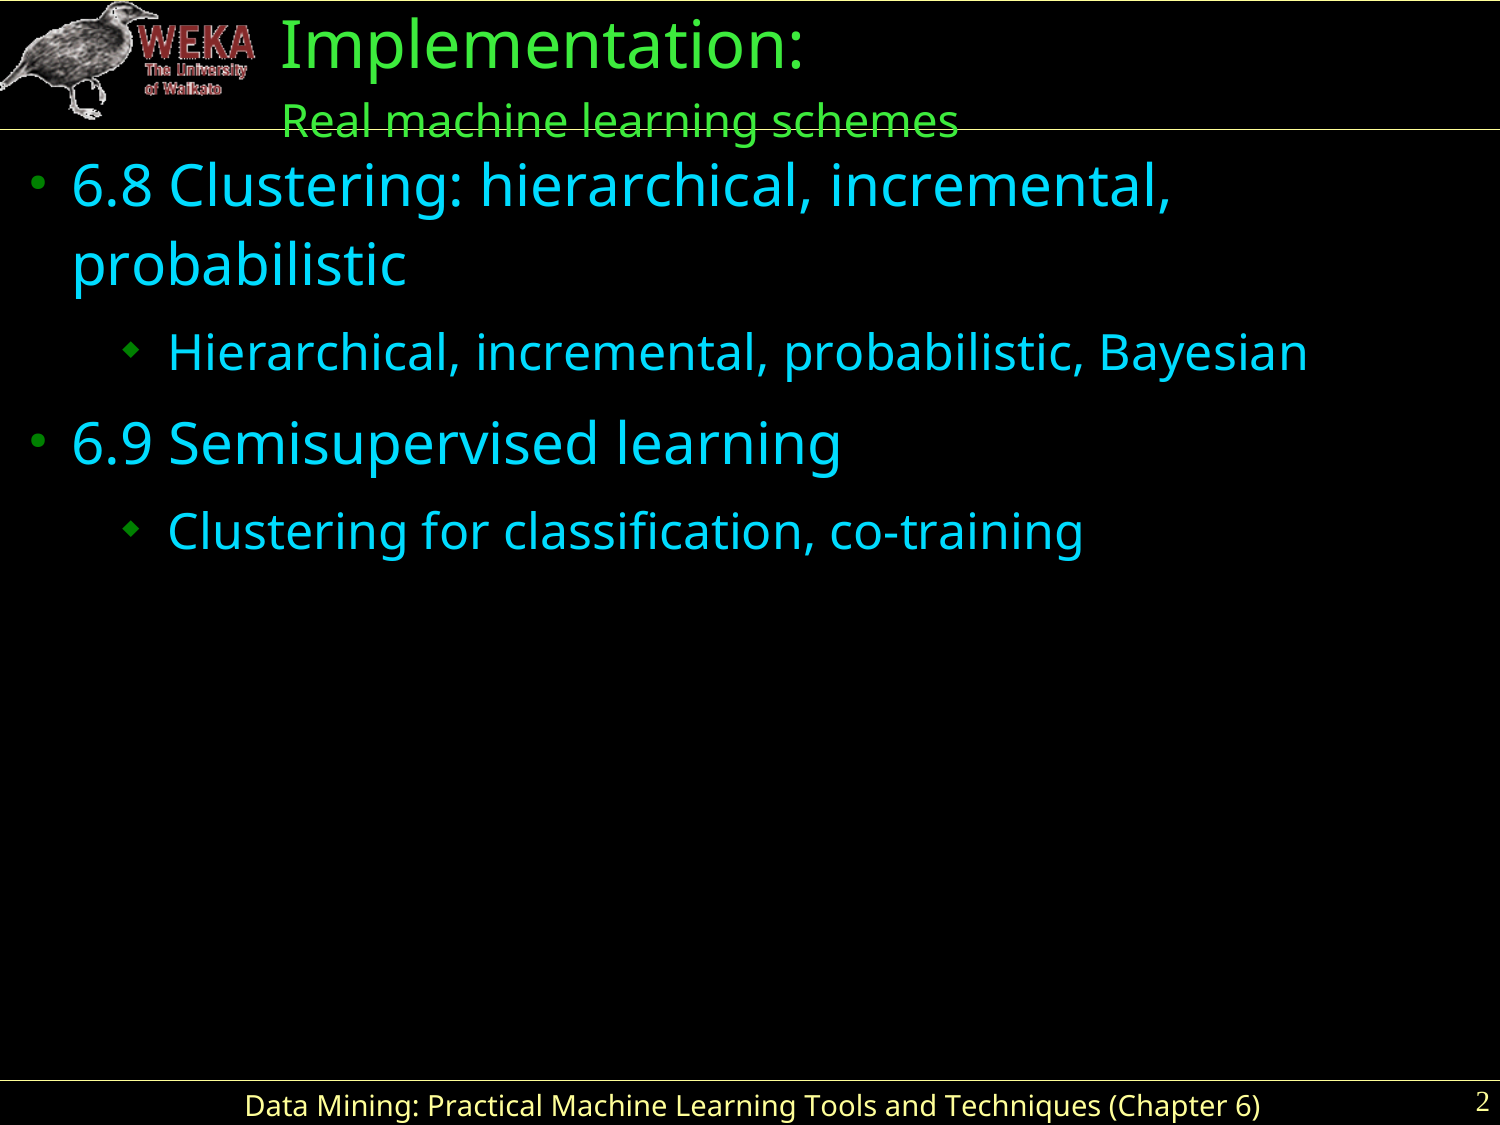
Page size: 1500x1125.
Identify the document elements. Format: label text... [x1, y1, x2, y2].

title Implementation: Real machine learning schemes [265, 0, 1500, 151]
list 6.8 Clustering: hierarchical, incremental, probabilistic Hierarchical, incremental, probabilistic, Bayesian 6.9 Semisupervised learning Clustering for classification, co-training [13, 136, 1495, 1115]
picture [0, 1, 265, 129]
